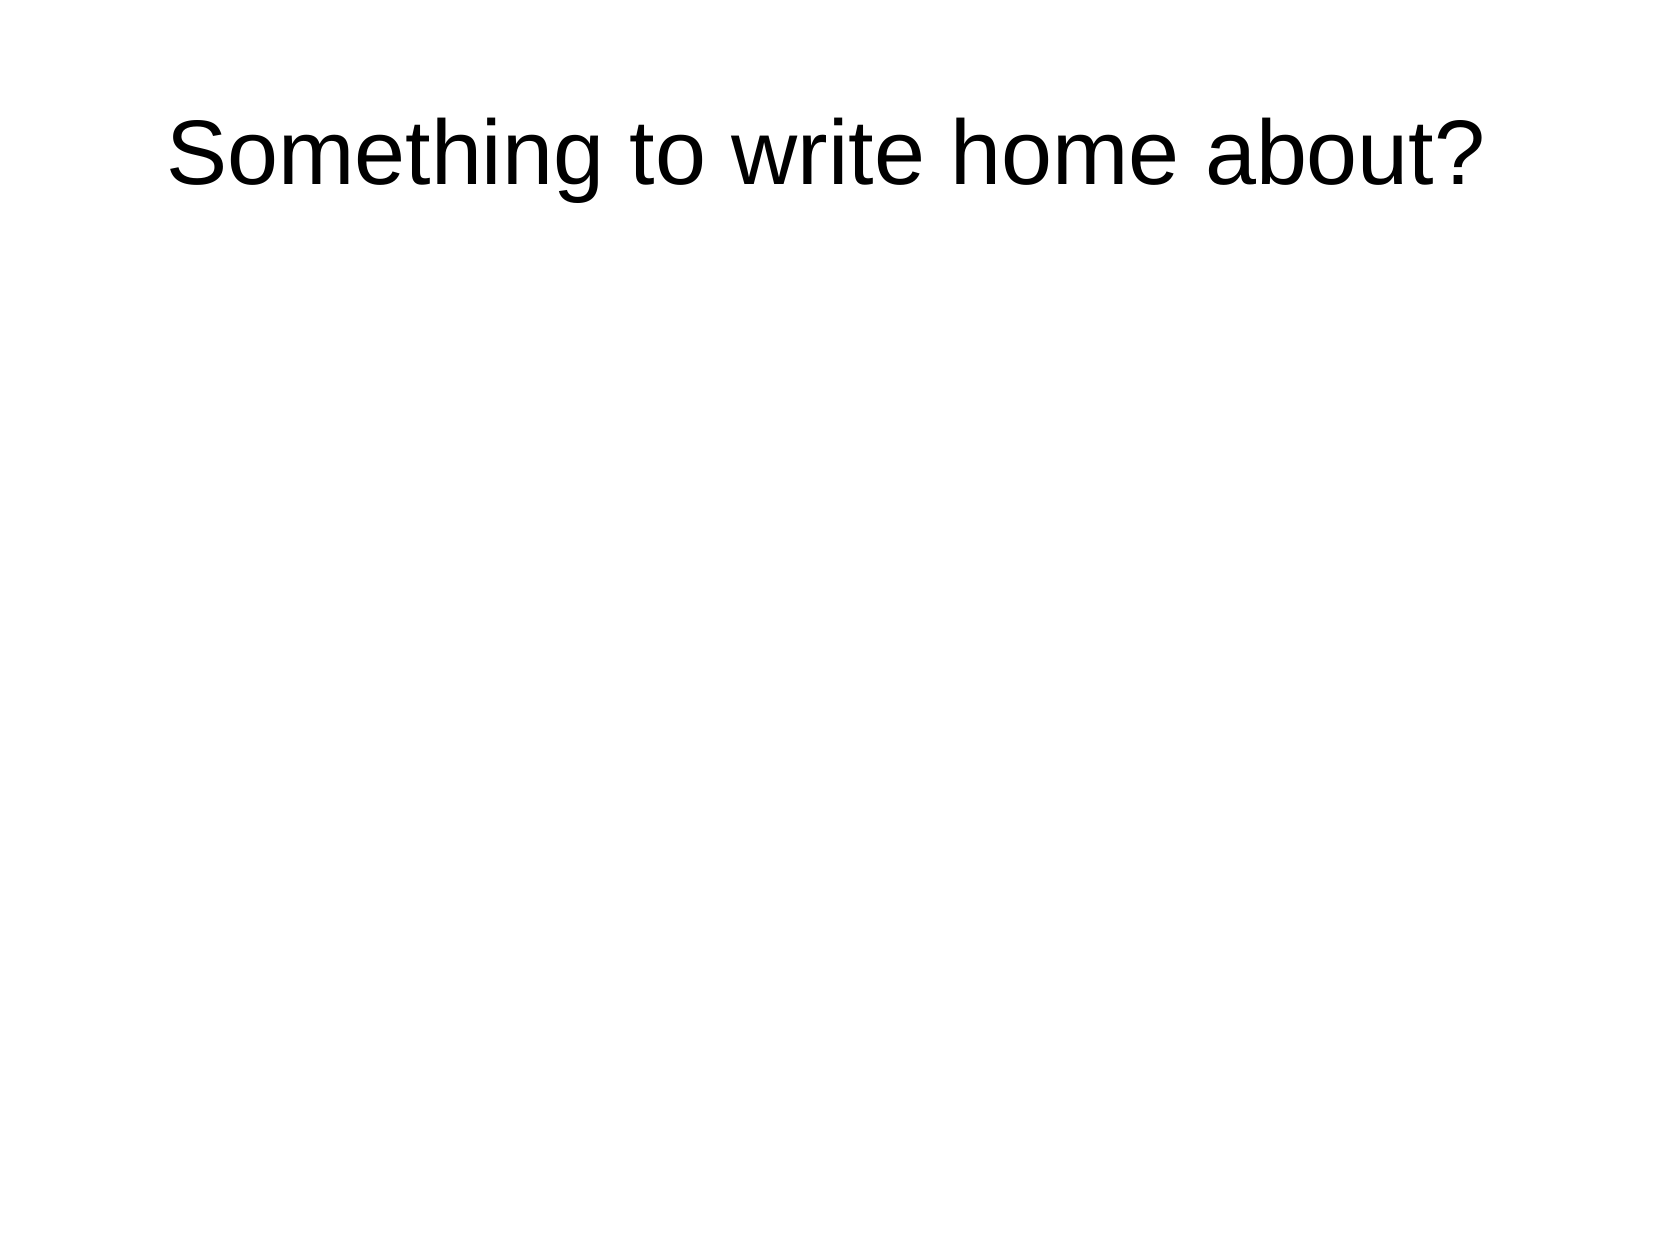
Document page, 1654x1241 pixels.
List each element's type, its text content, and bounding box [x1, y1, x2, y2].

title Something to write home about? [82, 49, 1571, 257]
